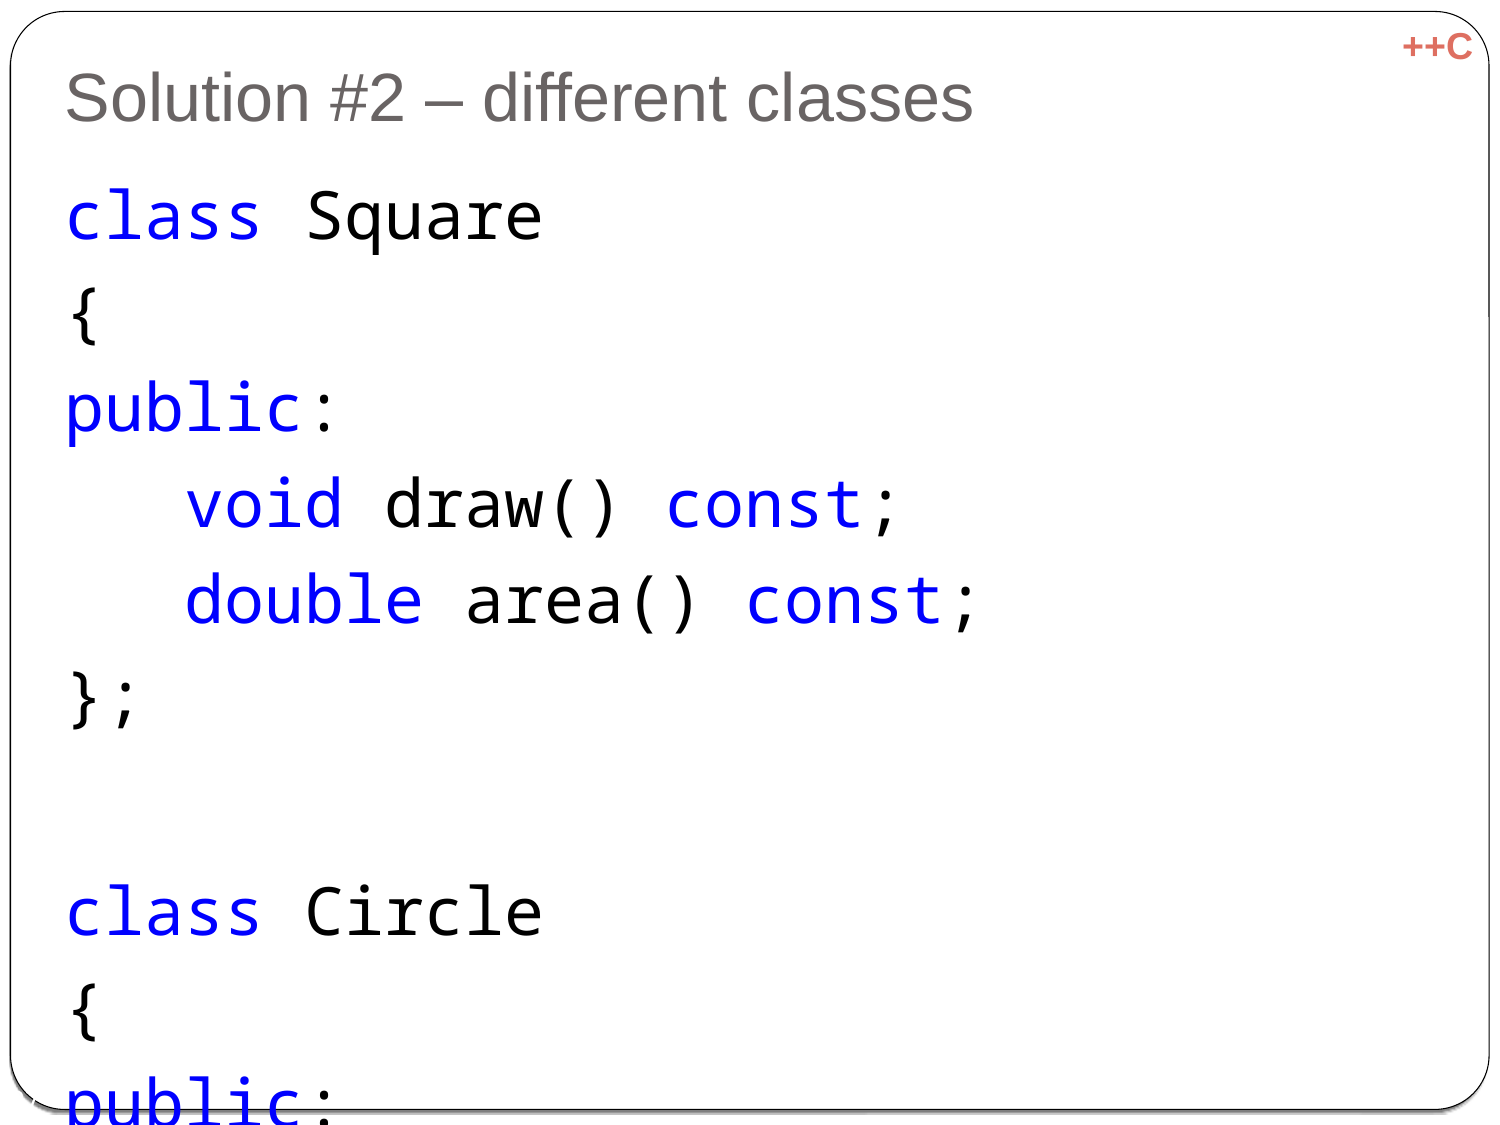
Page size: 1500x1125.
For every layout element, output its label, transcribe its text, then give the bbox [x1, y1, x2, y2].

slide_number <number> [0, 1074, 50, 1125]
list class Square { public: void draw() const; double area() const; }; class Circle { public: void draw() const; double area() const; }; [50, 149, 1500, 1088]
title Solution #2 – different classes [50, 45, 1450, 149]
